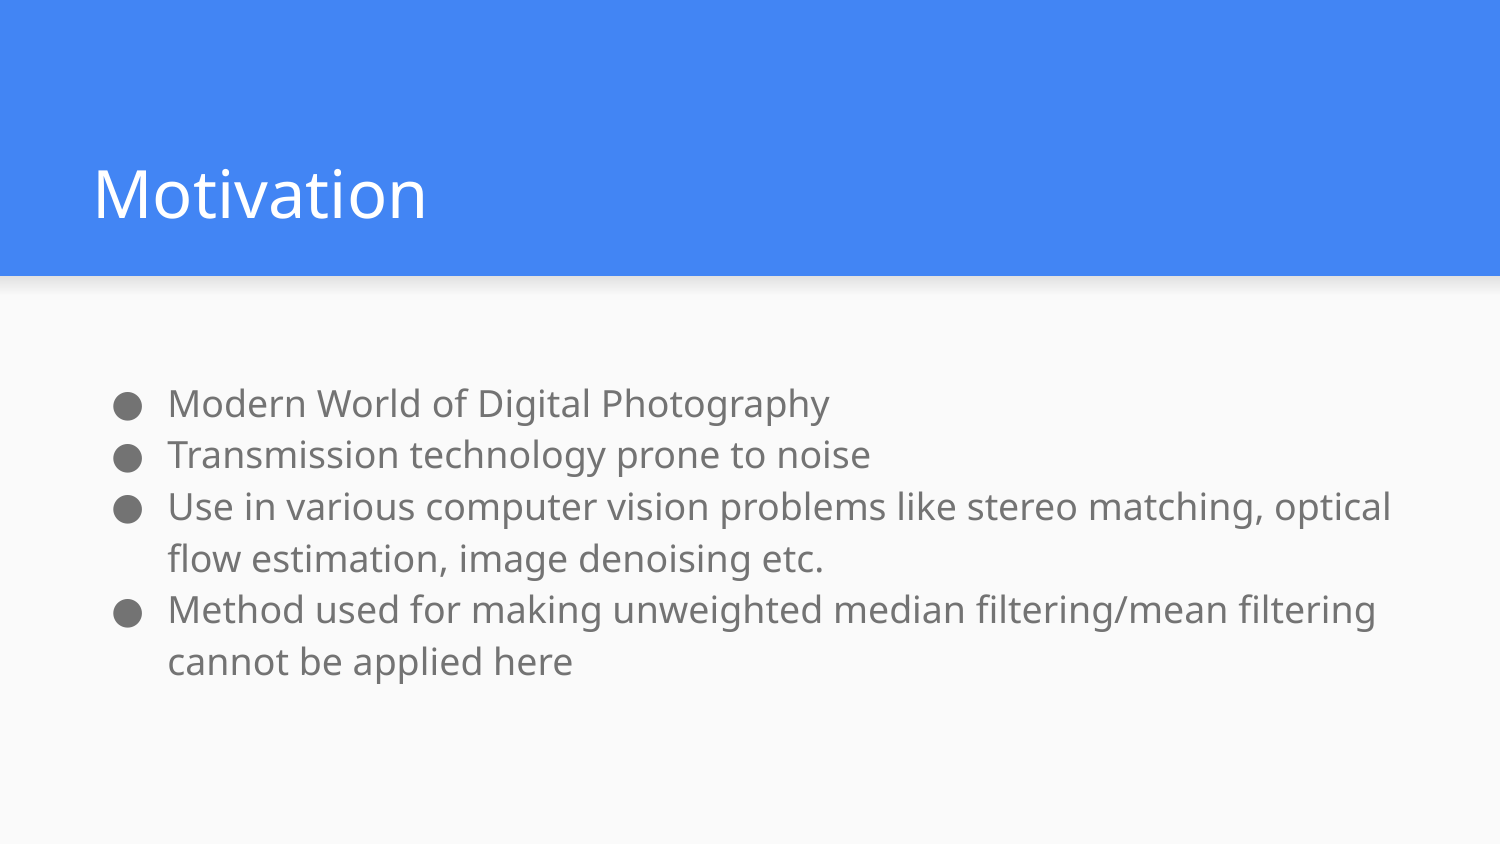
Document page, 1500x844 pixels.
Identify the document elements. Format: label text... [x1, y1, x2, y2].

title Motivation [77, 121, 1427, 248]
list Modern World of Digital Photography Transmission technology prone to noise Use in various computer vision problems like stereo matching, optical flow estimation, image denoising etc. Method used for making unweighted median filtering/mean filtering cannot be applied here [77, 357, 1427, 803]
